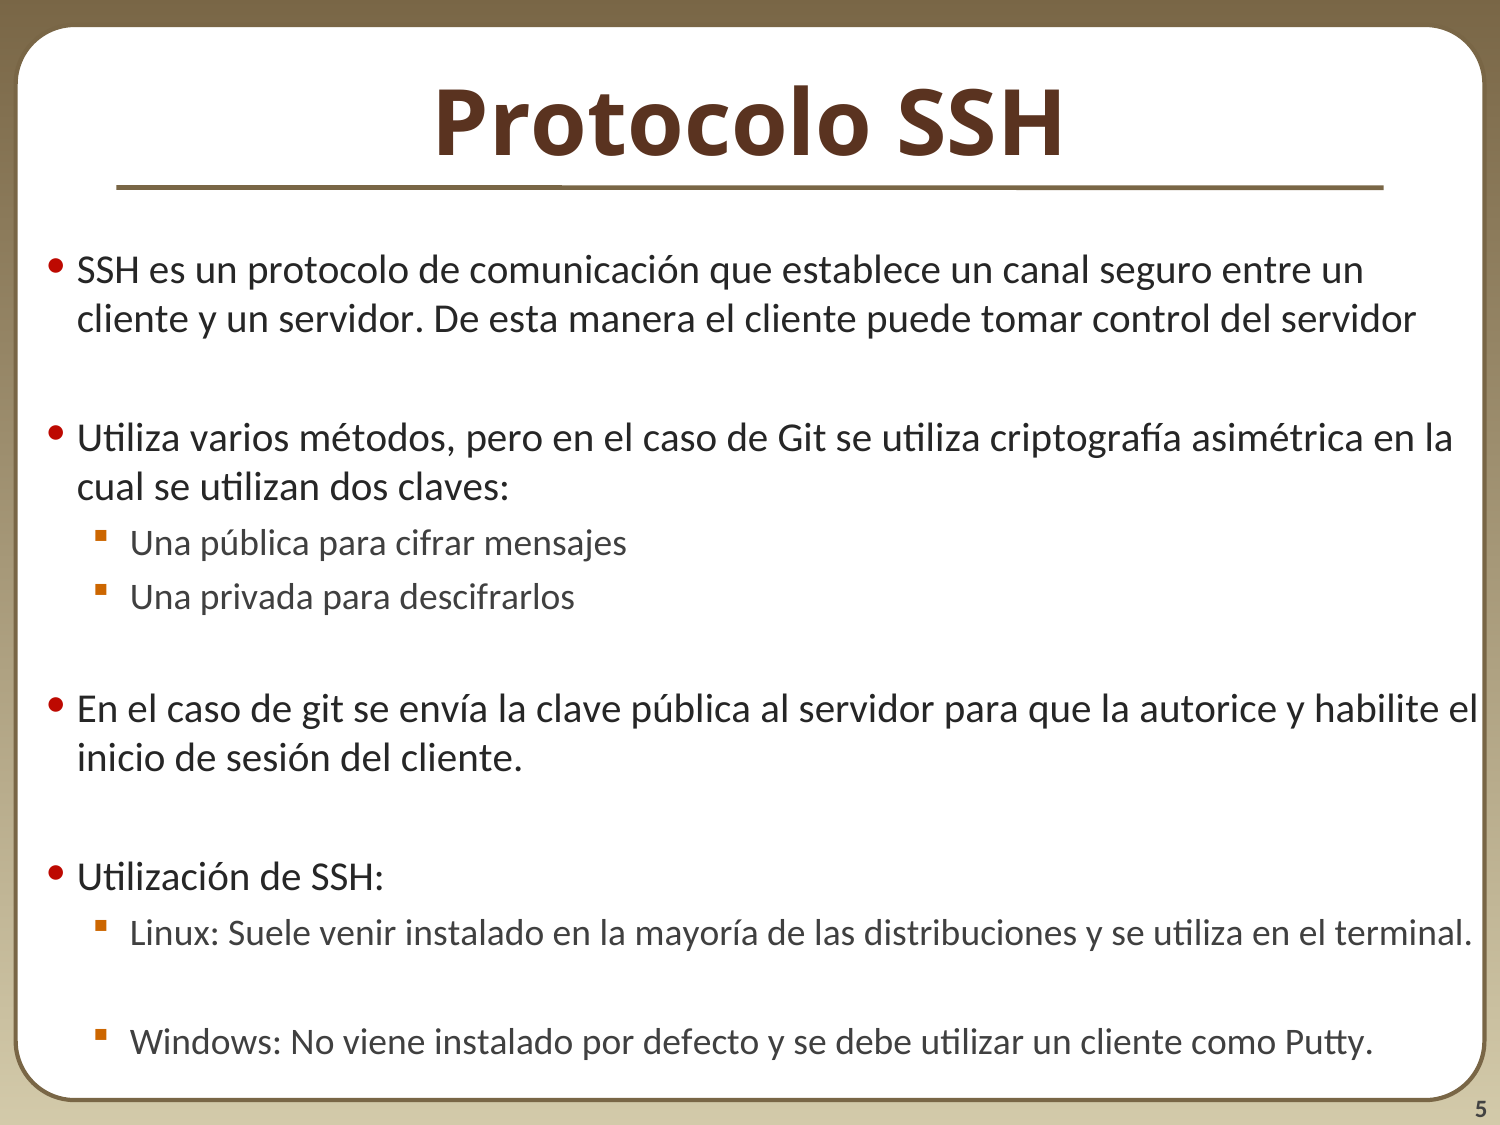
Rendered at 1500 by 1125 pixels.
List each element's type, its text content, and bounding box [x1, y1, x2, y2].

title Protocolo SSH [0, 24, 1500, 212]
list SSH es un protocolo de comunicación que establece un canal seguro entre un cliente y un servidor. De esta manera el cliente puede tomar control del servidor Utiliza varios métodos, pero en el caso de Git se utiliza criptografía asimétrica en la cual se utilizan dos claves: Una pública para cifrar mensajes Una privada para descifrarlos En el caso de git se envía la clave pública al servidor para que la autorice y habilite el inicio de sesión del cliente. Utilización de SSH: Linux: Suele venir instalado en la mayoría de las distribuciones y se utiliza en el terminal. Windows: No viene instalado por defecto y se debe utilizar un cliente como Putty. [0, 212, 1500, 1096]
